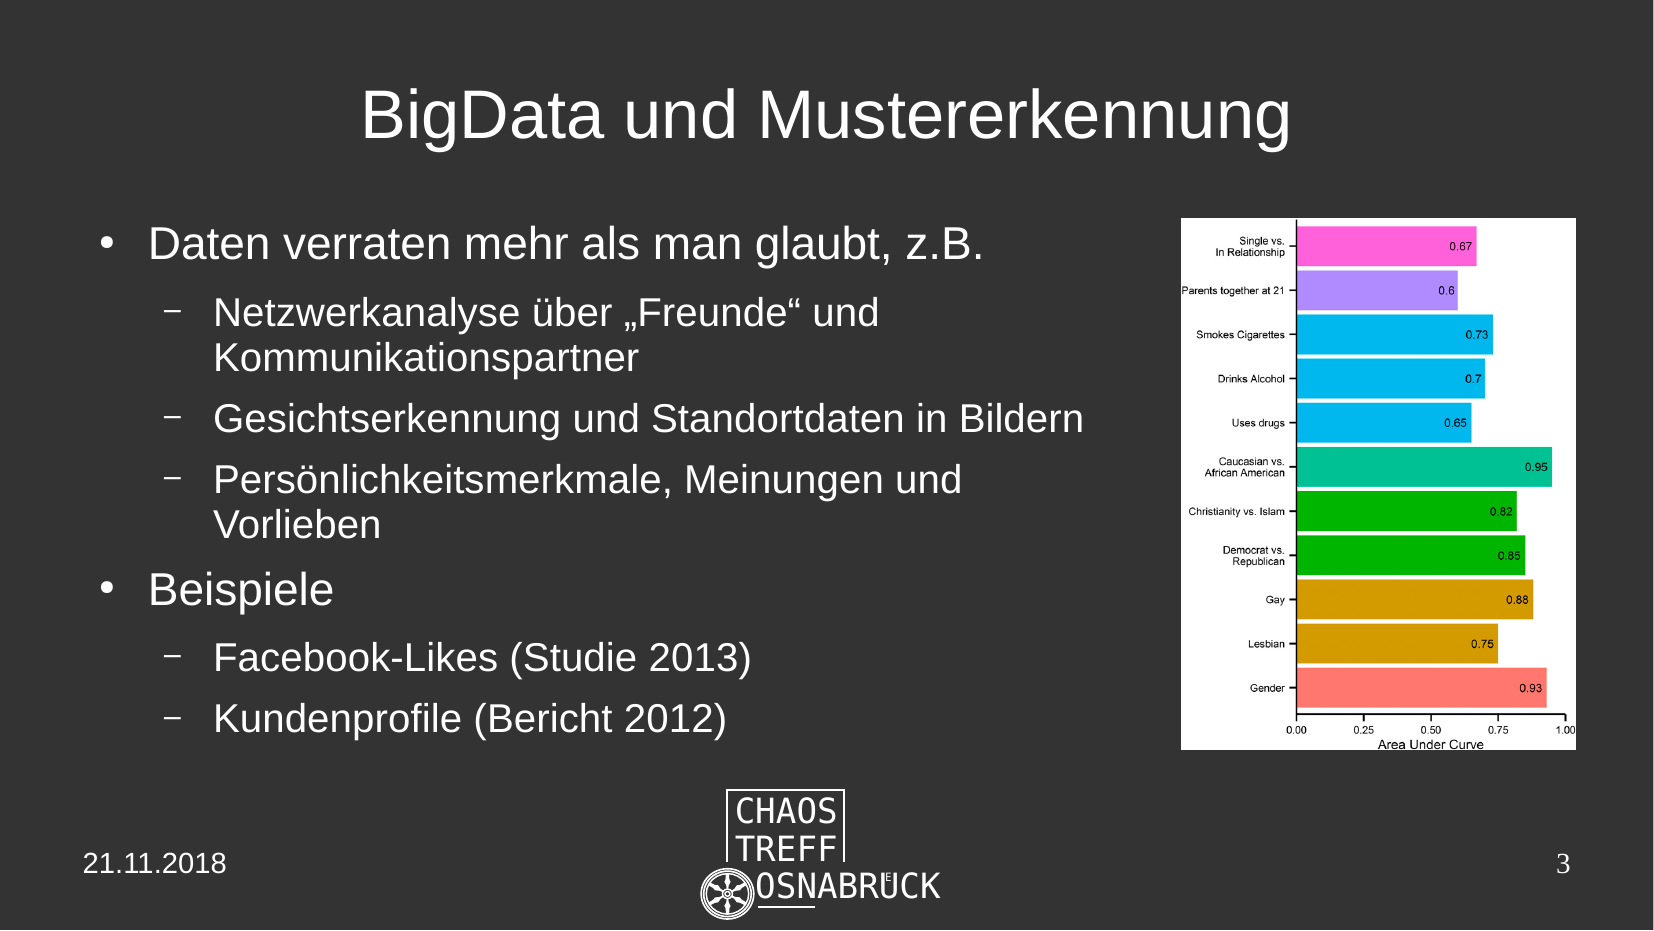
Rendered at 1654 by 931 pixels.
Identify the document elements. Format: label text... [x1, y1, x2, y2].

picture [1181, 218, 1576, 751]
title BigData und Mustererkennung [82, 37, 1571, 193]
list Daten verraten mehr als man glaubt, z.B. Netzwerkanalyse über „Freunde“ und Kommunikationspartner Gesichtserkennung und Standortdaten in Bildern Persönlichkeitsmerkmale, Meinungen und Vorlieben Beispiele Facebook-Likes (Studie 2013) Kundenprofile (Bericht 2012) [82, 217, 1096, 758]
